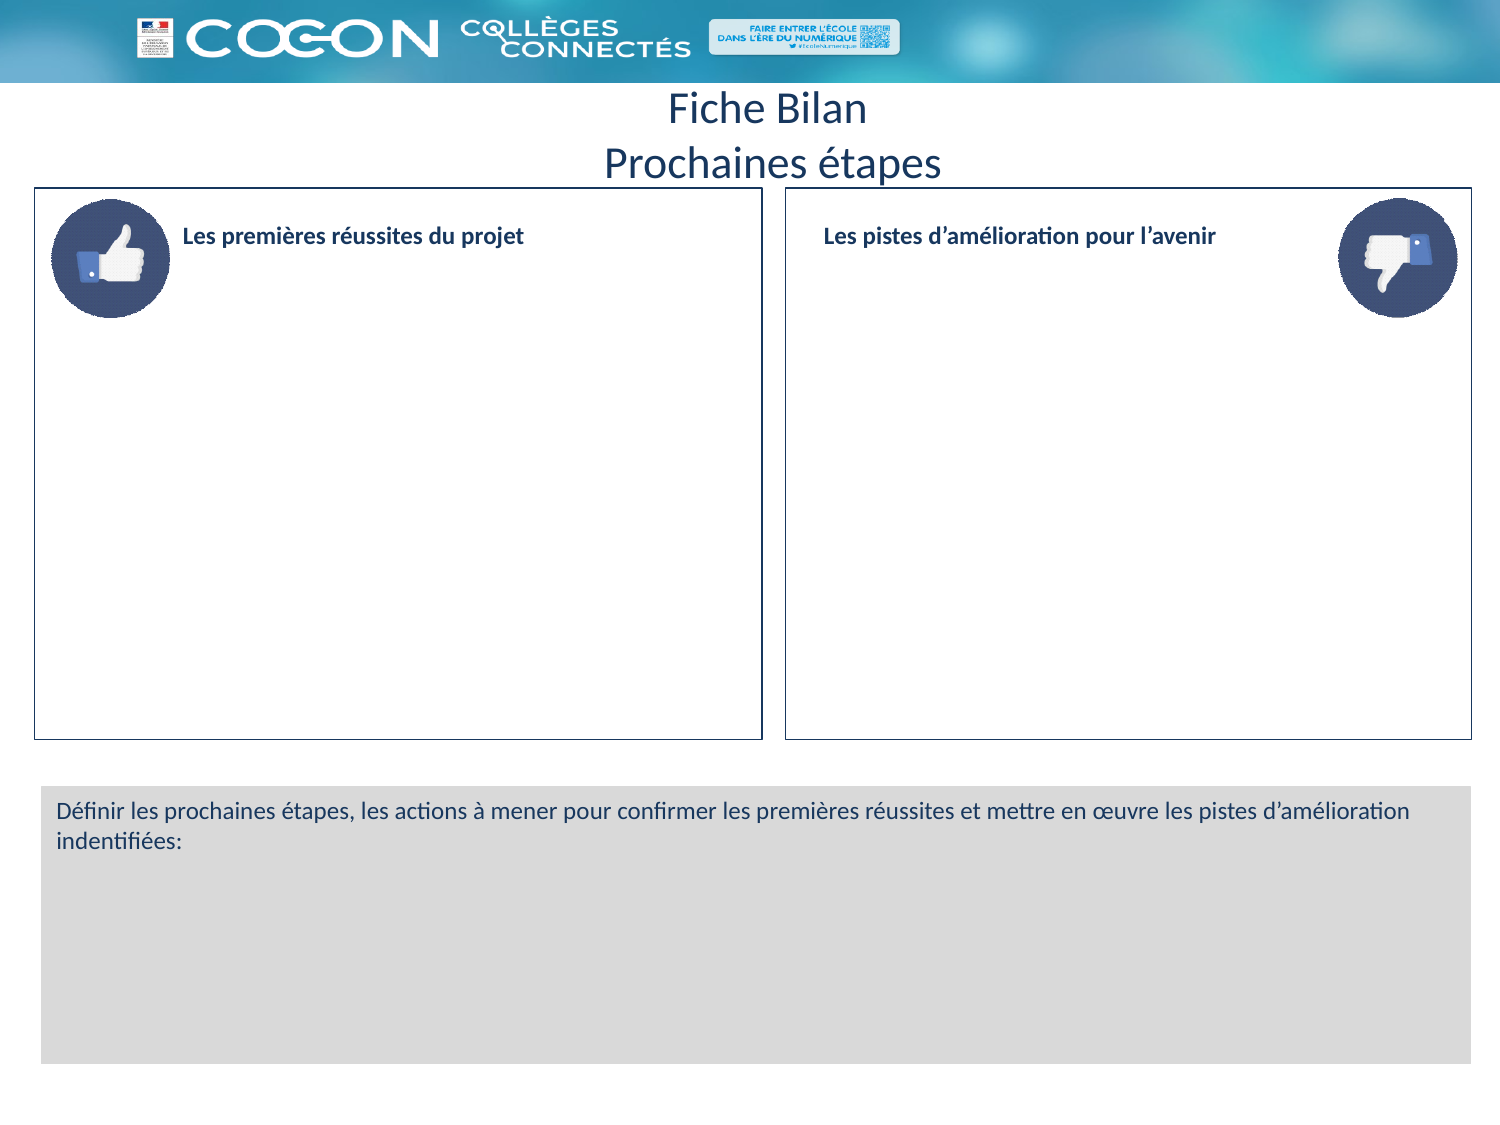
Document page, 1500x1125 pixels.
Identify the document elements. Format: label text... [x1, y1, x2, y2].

text_box Les premières réussites du projet [170, 202, 653, 268]
picture [1338, 198, 1458, 318]
picture [0, 0, 1500, 83]
picture [51, 199, 170, 318]
title Fiche Bilan Prochaines étapes [201, 83, 1346, 172]
text_box Définir les prochaines étapes, les actions à mener pour confirmer les premières réussites et mettre en œuvre les pistes d’amélioration indentifiées: [41, 786, 1471, 1064]
text_box [34, 188, 762, 740]
text_box Les pistes d’amélioration pour l’avenir [809, 202, 1294, 268]
text_box [785, 188, 1472, 740]
